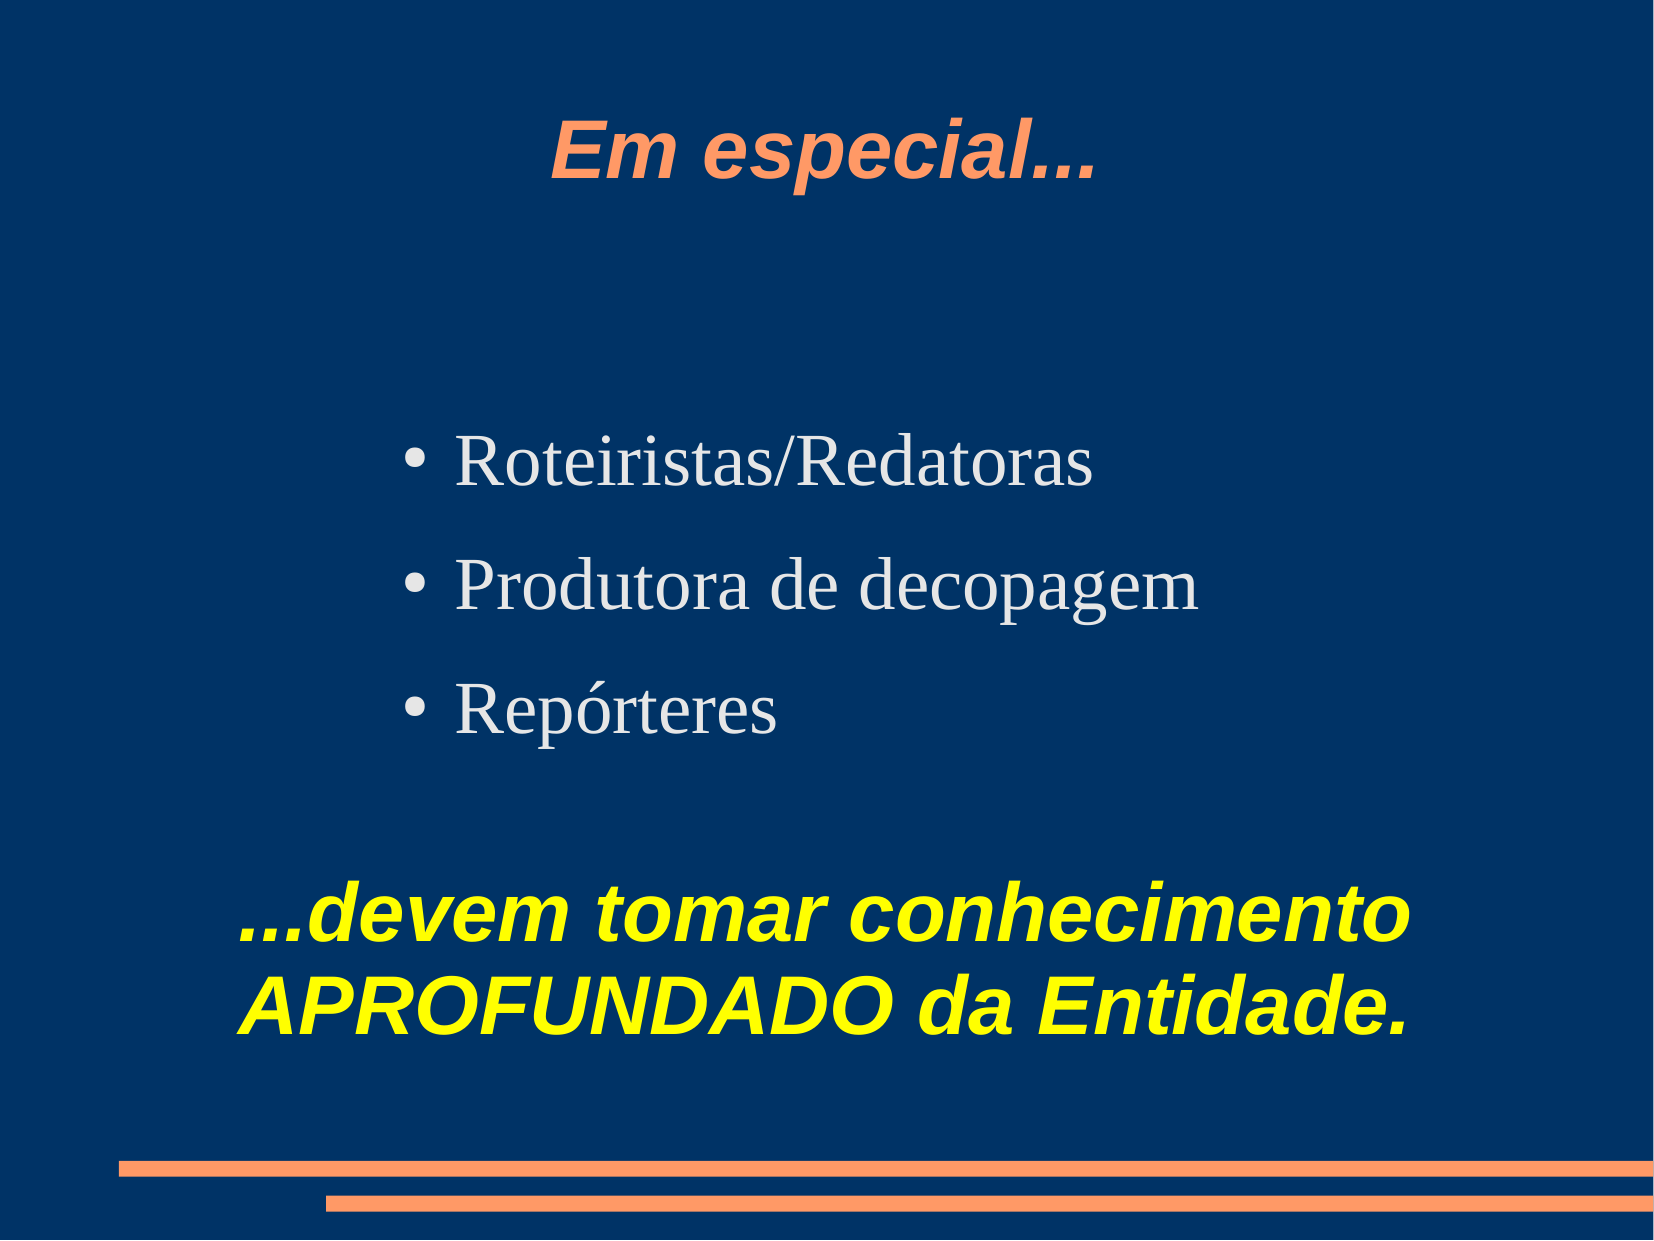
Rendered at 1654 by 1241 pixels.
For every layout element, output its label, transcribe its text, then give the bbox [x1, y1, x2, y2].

list Roteiristas/Redatoras Produtora de decopagem Repórteres [383, 376, 1267, 709]
title Em especial... [119, 46, 1532, 254]
title ...devem tomar conhecimento APROFUNDADO da Entidade. [119, 855, 1532, 1063]
